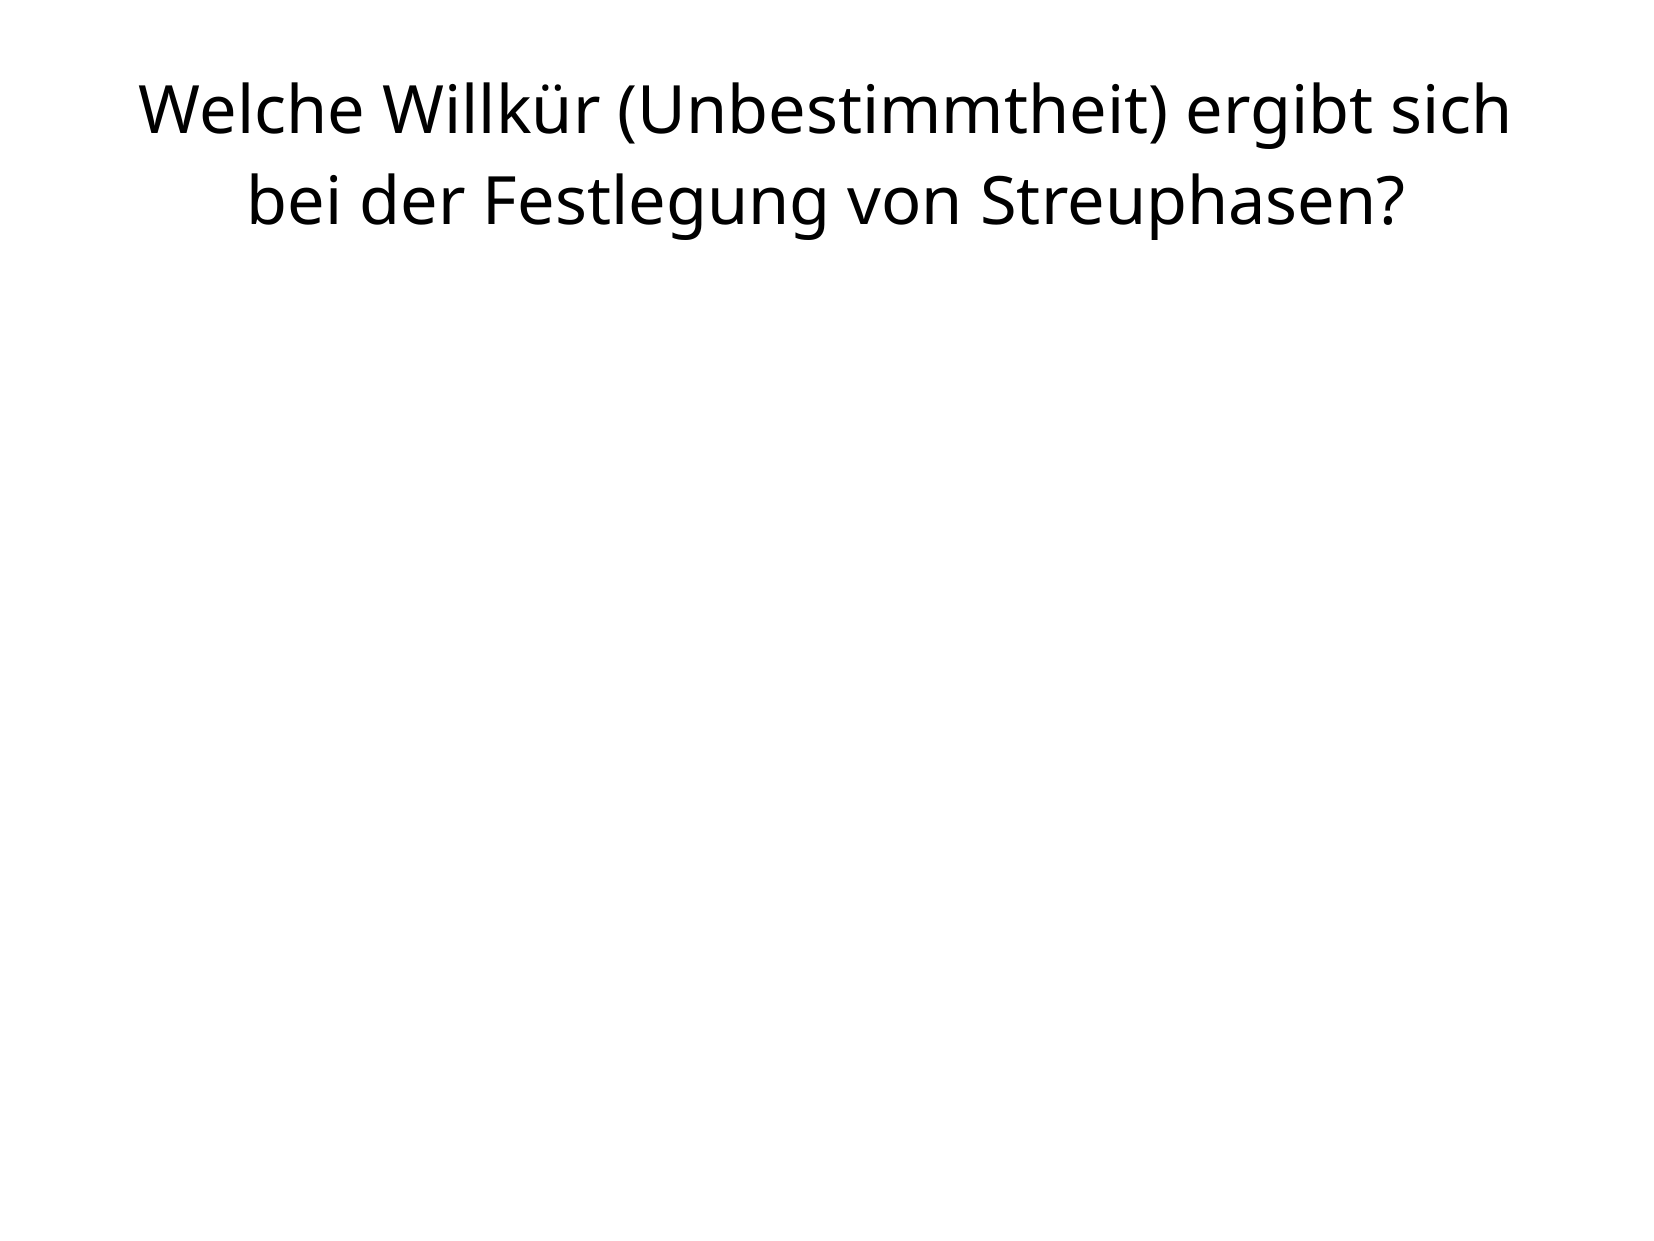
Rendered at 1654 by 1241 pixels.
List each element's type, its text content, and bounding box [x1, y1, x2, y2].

title Welche Willkür (Unbestimmtheit) ergibt sich bei der Festlegung von Streuphasen? [82, 49, 1571, 257]
